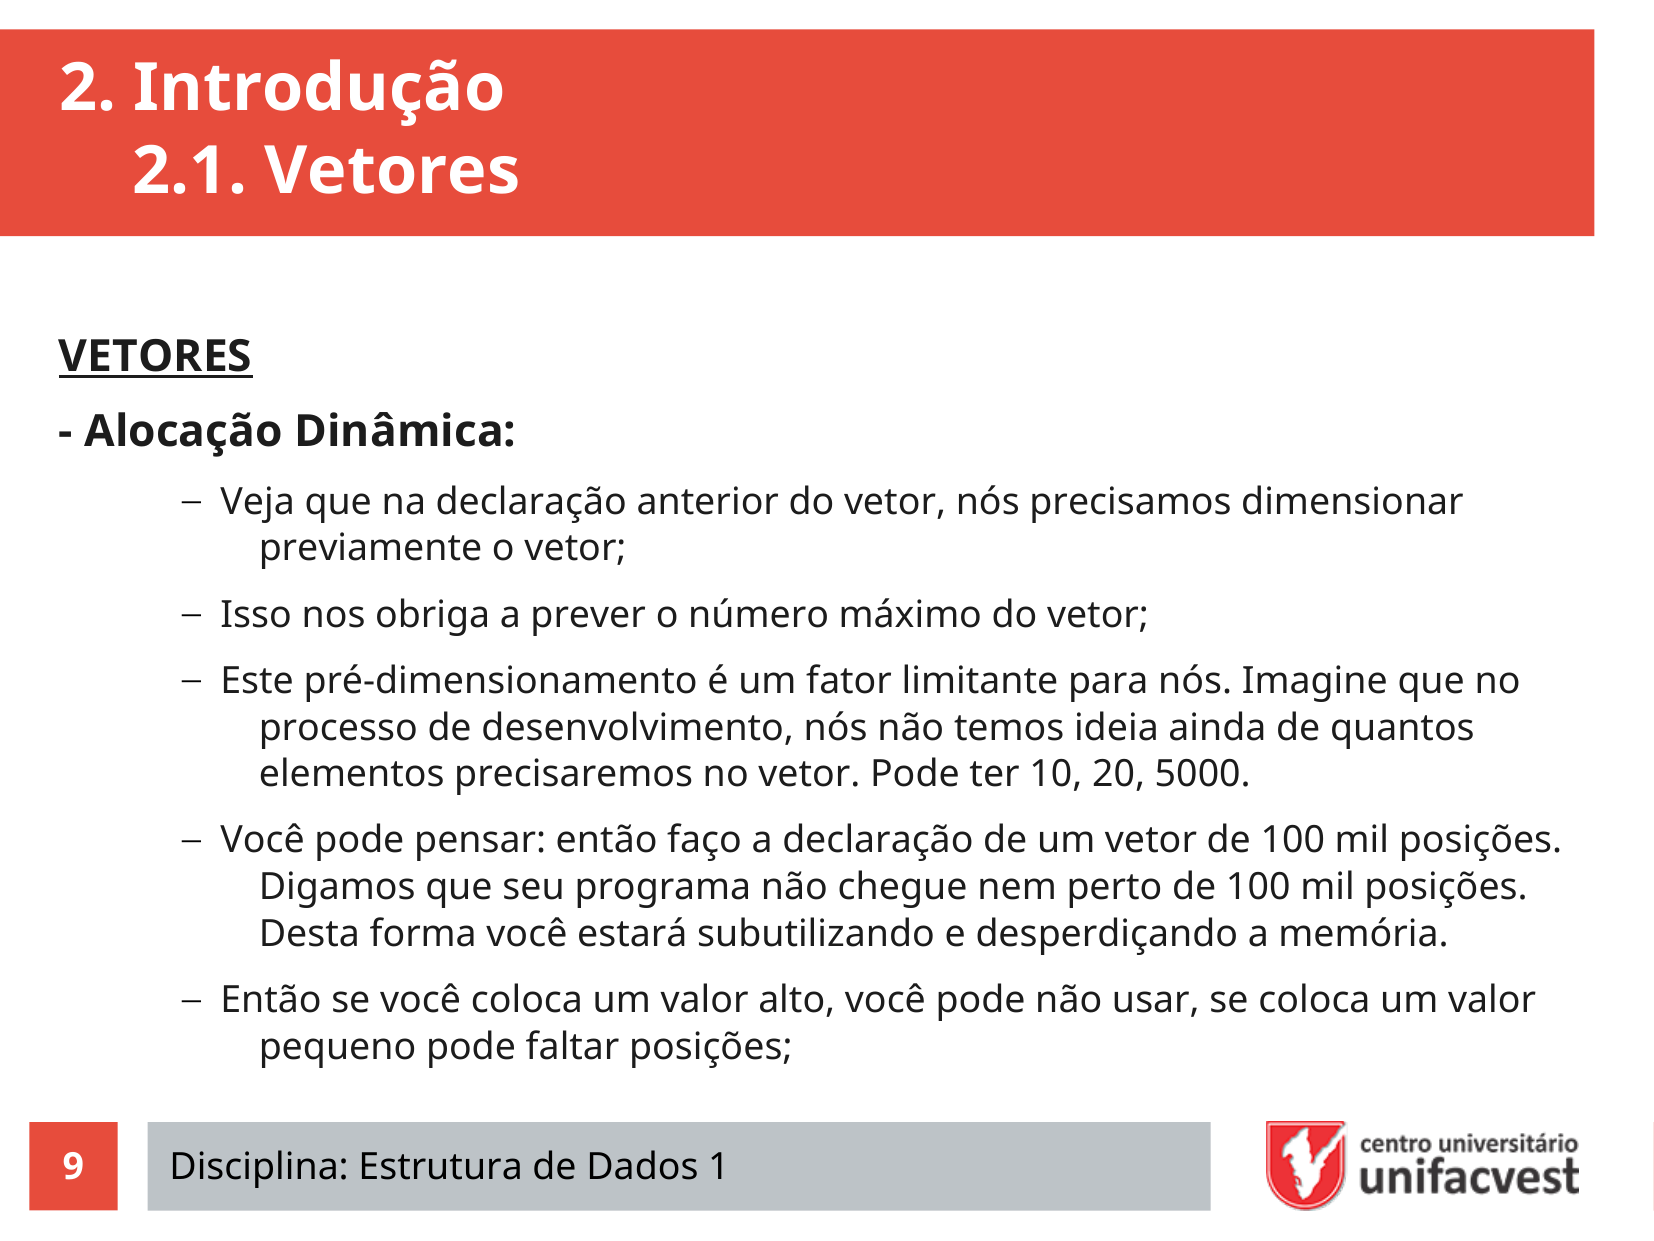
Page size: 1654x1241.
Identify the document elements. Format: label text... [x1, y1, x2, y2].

text_box Disciplina: Estrutura de Dados 1 [154, 1132, 1205, 1196]
list VETORES - Alocação Dinâmica: Veja que na declaração anterior do vetor, nós precisamos dimensionar previamente o vetor; Isso nos obriga a prever o número máximo do vetor; Este pré-dimensionamento é um fator limitante para nós. Imagine que no processo de desenvolvimento, nós não temos ideia ainda de quantos elementos precisaremos no vetor. Pode ter 10, 20, 5000. Você pode pensar: então faço a declaração de um vetor de 100 mil posições. Digamos que seu programa não chegue nem perto de 100 mil posições. Desta forma você estará subutilizando e desperdiçando a memória. Então se você coloca um valor alto, você pode não usar, se coloca um valor pequeno pode faltar posições; [59, 324, 1566, 1093]
title 2. Introdução 2.1. Vetores [59, 59, 1595, 207]
text_box [1238, 1120, 1654, 1212]
picture [1266, 1121, 1579, 1211]
